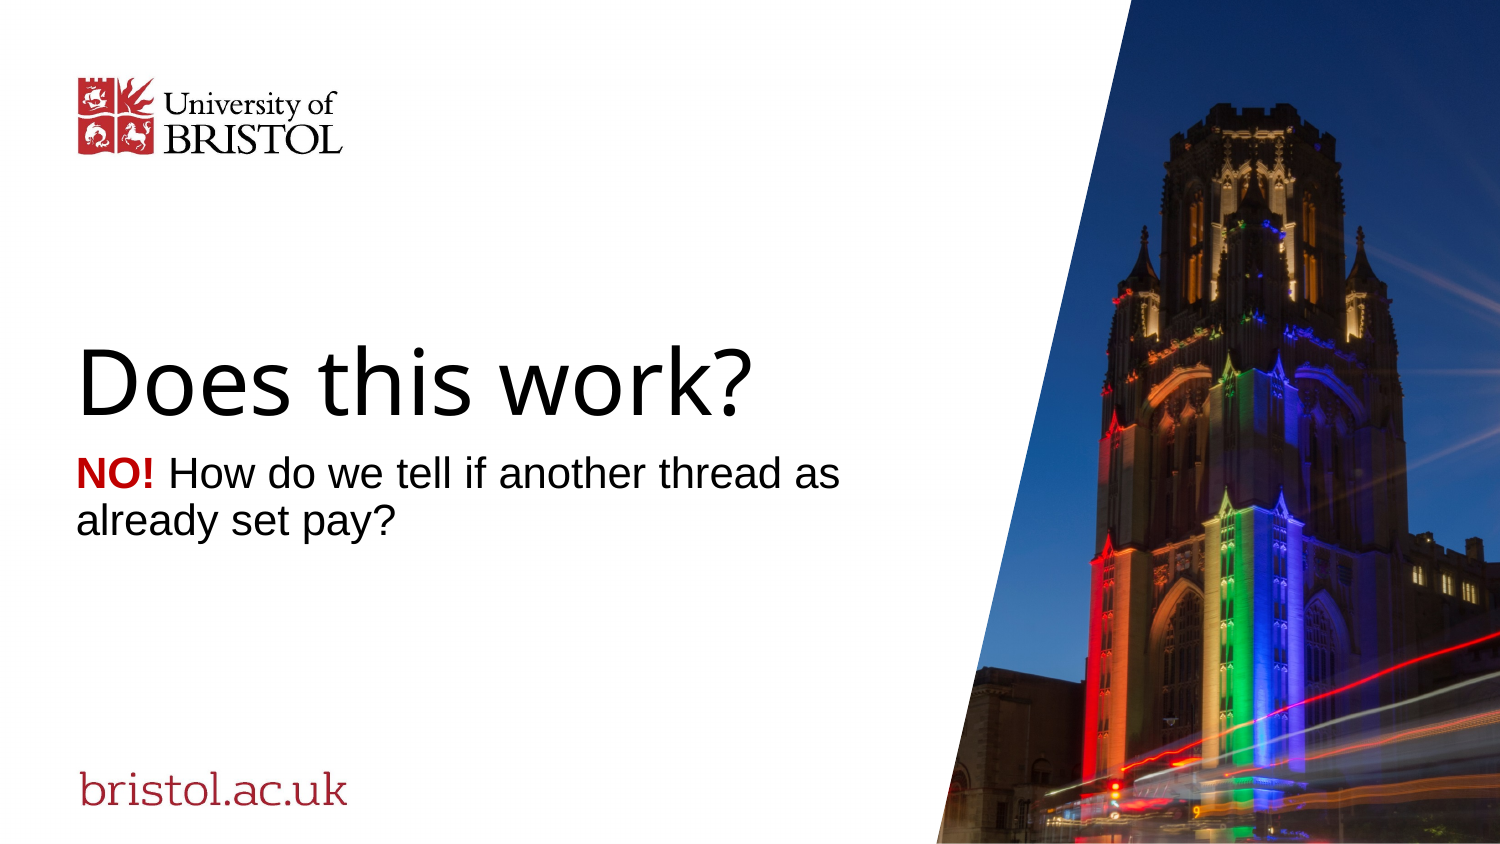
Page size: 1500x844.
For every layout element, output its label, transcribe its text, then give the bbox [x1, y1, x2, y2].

title Does this work? [60, 262, 924, 443]
subtitle NO! How do we tell if another thread as already set pay? [60, 443, 924, 659]
